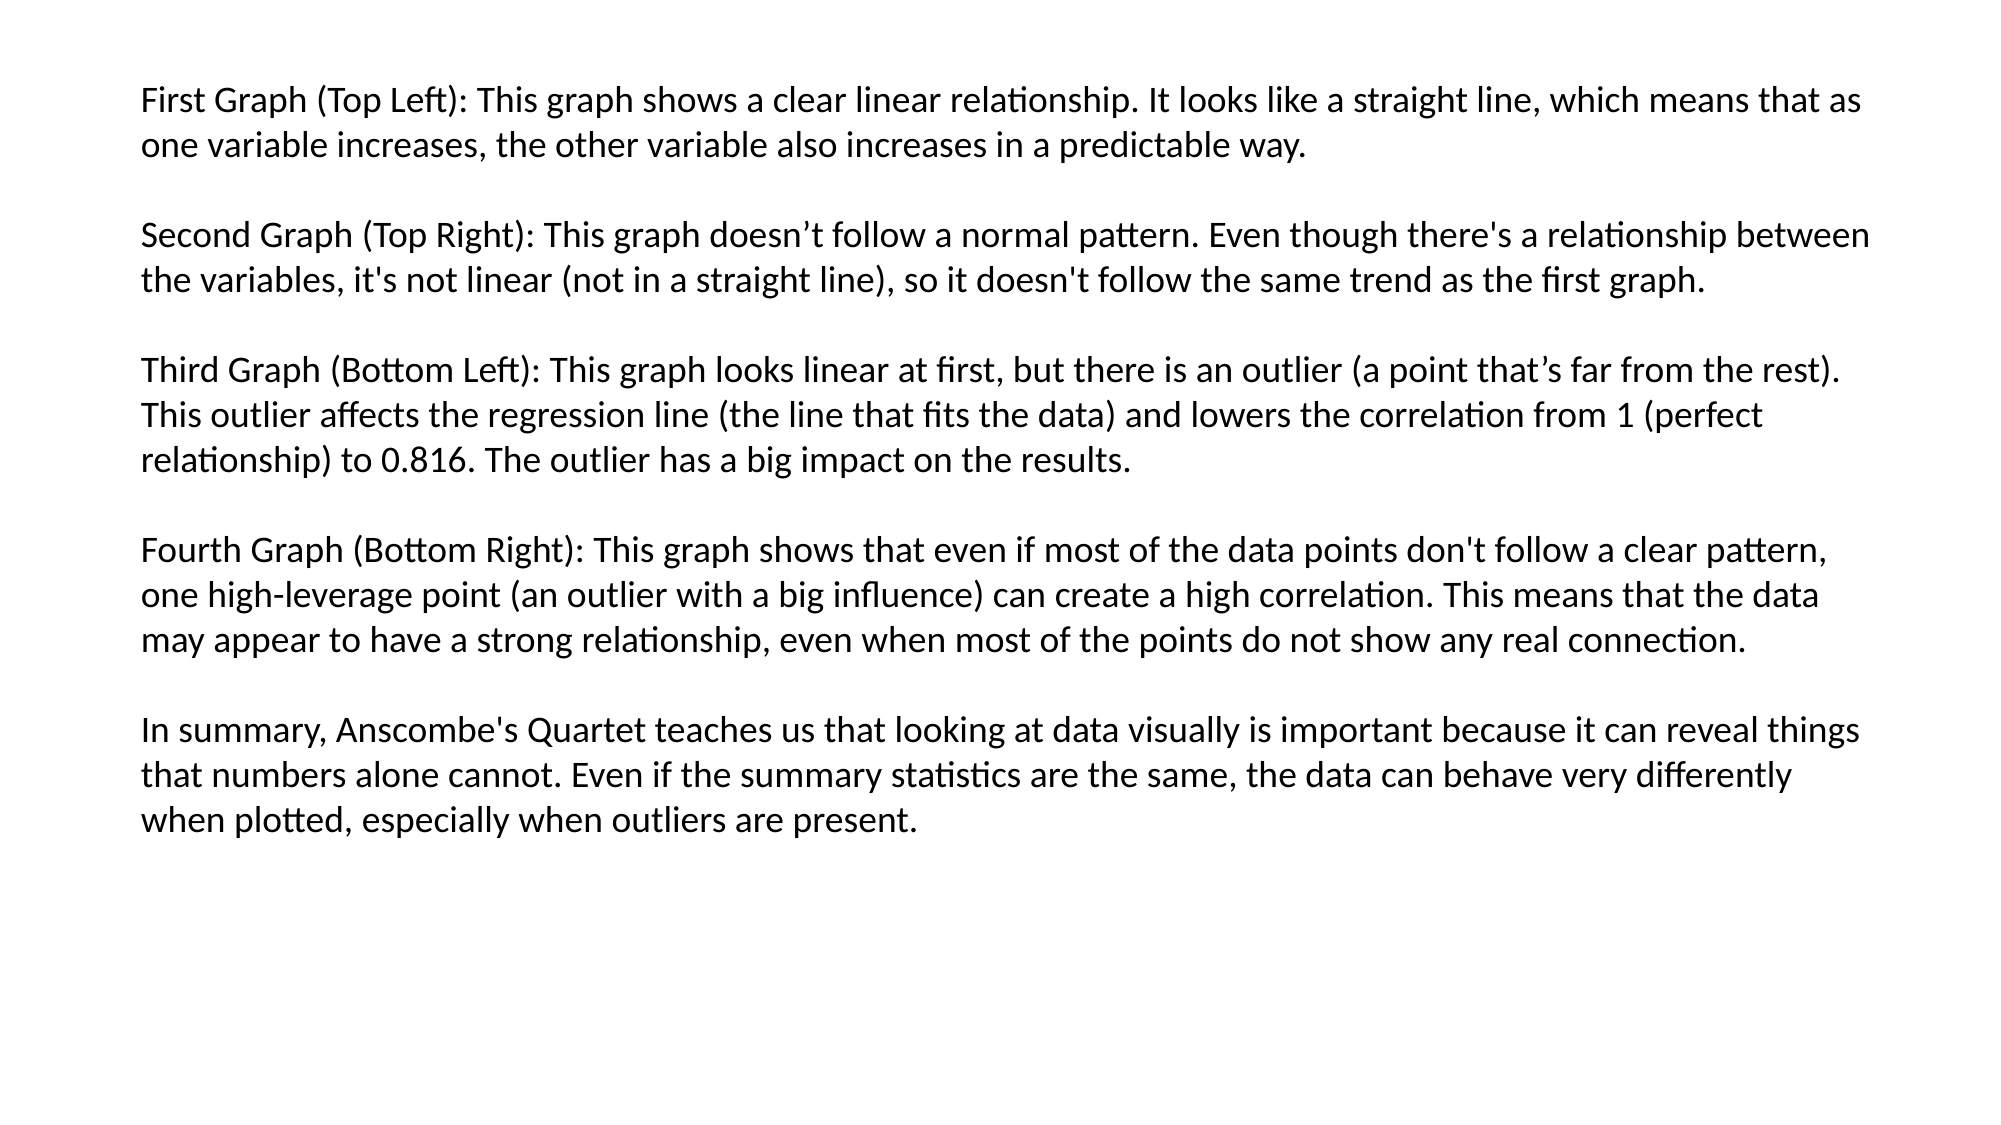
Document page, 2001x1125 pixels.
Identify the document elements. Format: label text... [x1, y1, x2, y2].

text_box First Graph (Top Left): This graph shows a clear linear relationship. It looks like a straight line, which means that as one variable increases, the other variable also increases in a predictable way. Second Graph (Top Right): This graph doesn’t follow a normal pattern. Even though there's a relationship between the variables, it's not linear (not in a straight line), so it doesn't follow the same trend as the first graph. Third Graph (Bottom Left): This graph looks linear at first, but there is an outlier (a point that’s far from the rest). This outlier affects the regression line (the line that fits the data) and lowers the correlation from 1 (perfect relationship) to 0.816. The outlier has a big impact on the results. Fourth Graph (Bottom Right): This graph shows that even if most of the data points don't follow a clear pattern, one high-leverage point (an outlier with a big influence) can create a high correlation. This means that the data may appear to have a strong relationship, even when most of the points do not show any real connection. In summary, Anscombe's Quartet teaches us that looking at data visually is important because it can reveal things that numbers alone cannot. Even if the summary statistics are the same, the data can behave very differently when plotted, especially when outliers are present. [125, 67, 1897, 856]
